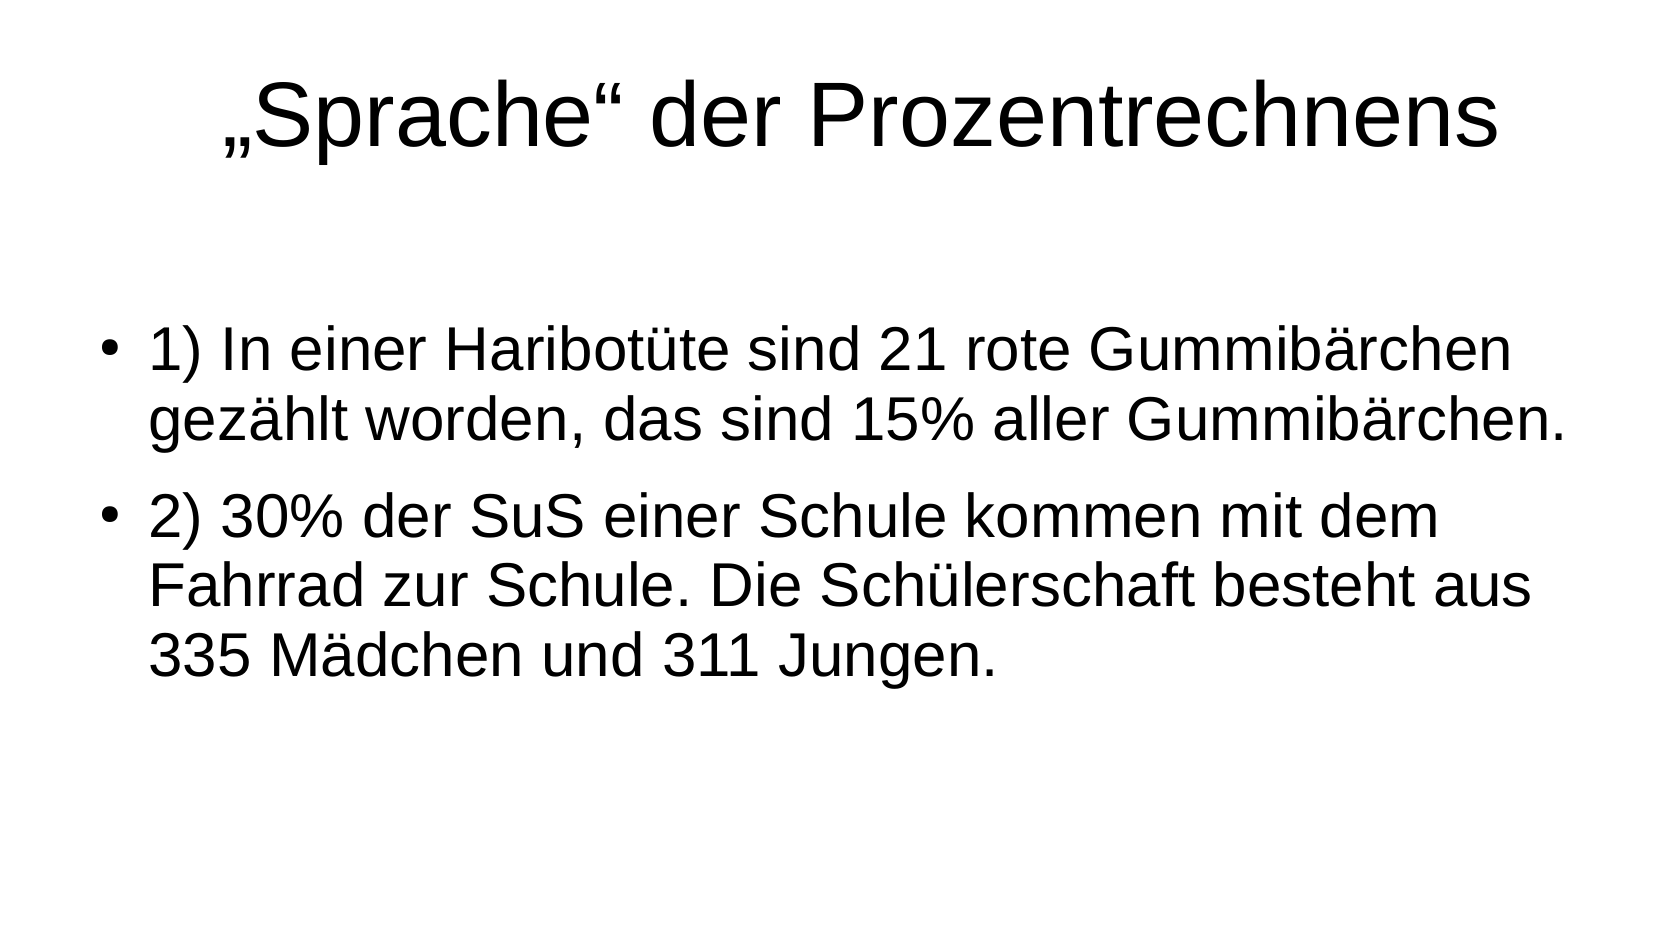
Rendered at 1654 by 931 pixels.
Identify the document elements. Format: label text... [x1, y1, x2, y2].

list 1) In einer Haribotüte sind 21 rote Gummibärchen gezählt worden, das sind 15% aller Gummibärchen. 2) 30% der SuS einer Schule kommen mit dem Fahrrad zur Schule. Die Schülerschaft besteht aus 335 Mädchen und 311 Jungen. [82, 217, 1571, 758]
title „Sprache“ der Prozentrechnens [82, 37, 1571, 193]
